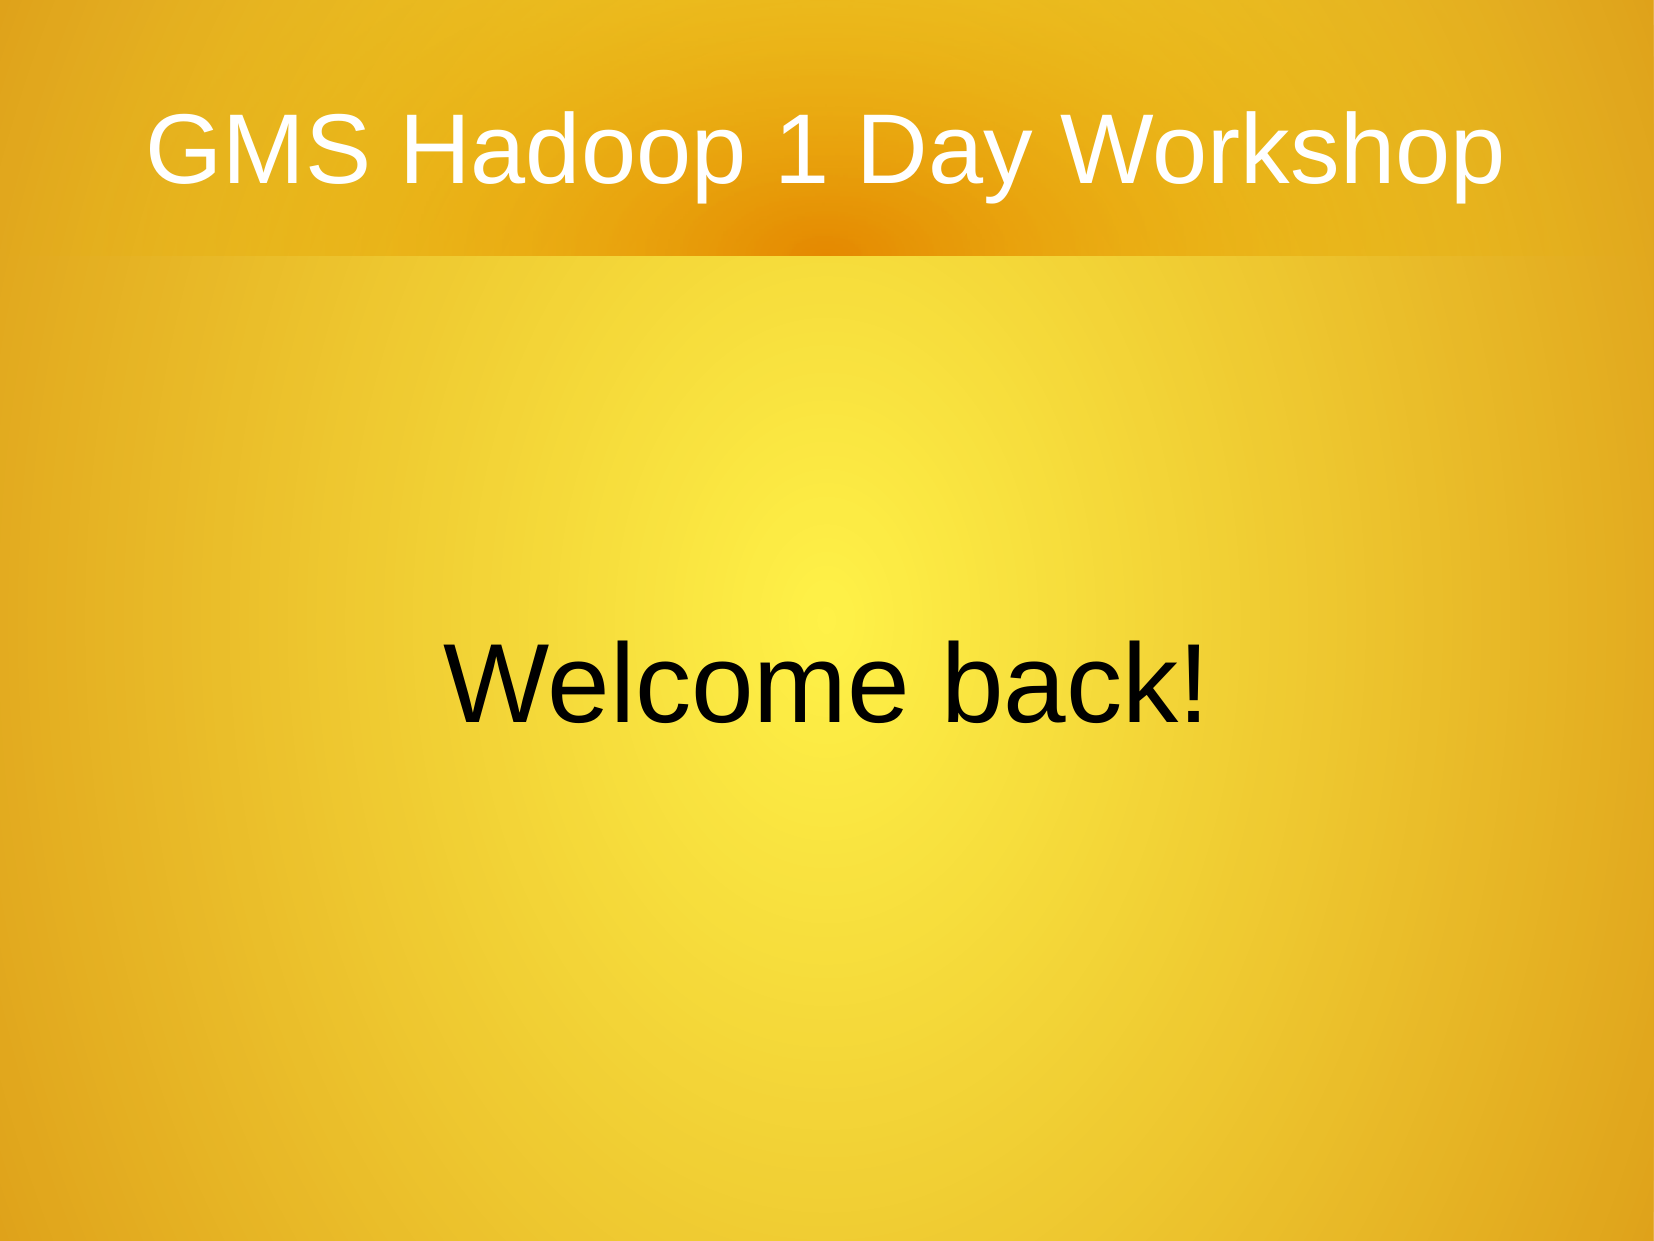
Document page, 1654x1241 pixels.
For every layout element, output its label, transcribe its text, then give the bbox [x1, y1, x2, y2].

title GMS Hadoop 1 Day Workshop [82, 47, 1571, 252]
subtitle Welcome back! [82, 290, 1571, 1010]
